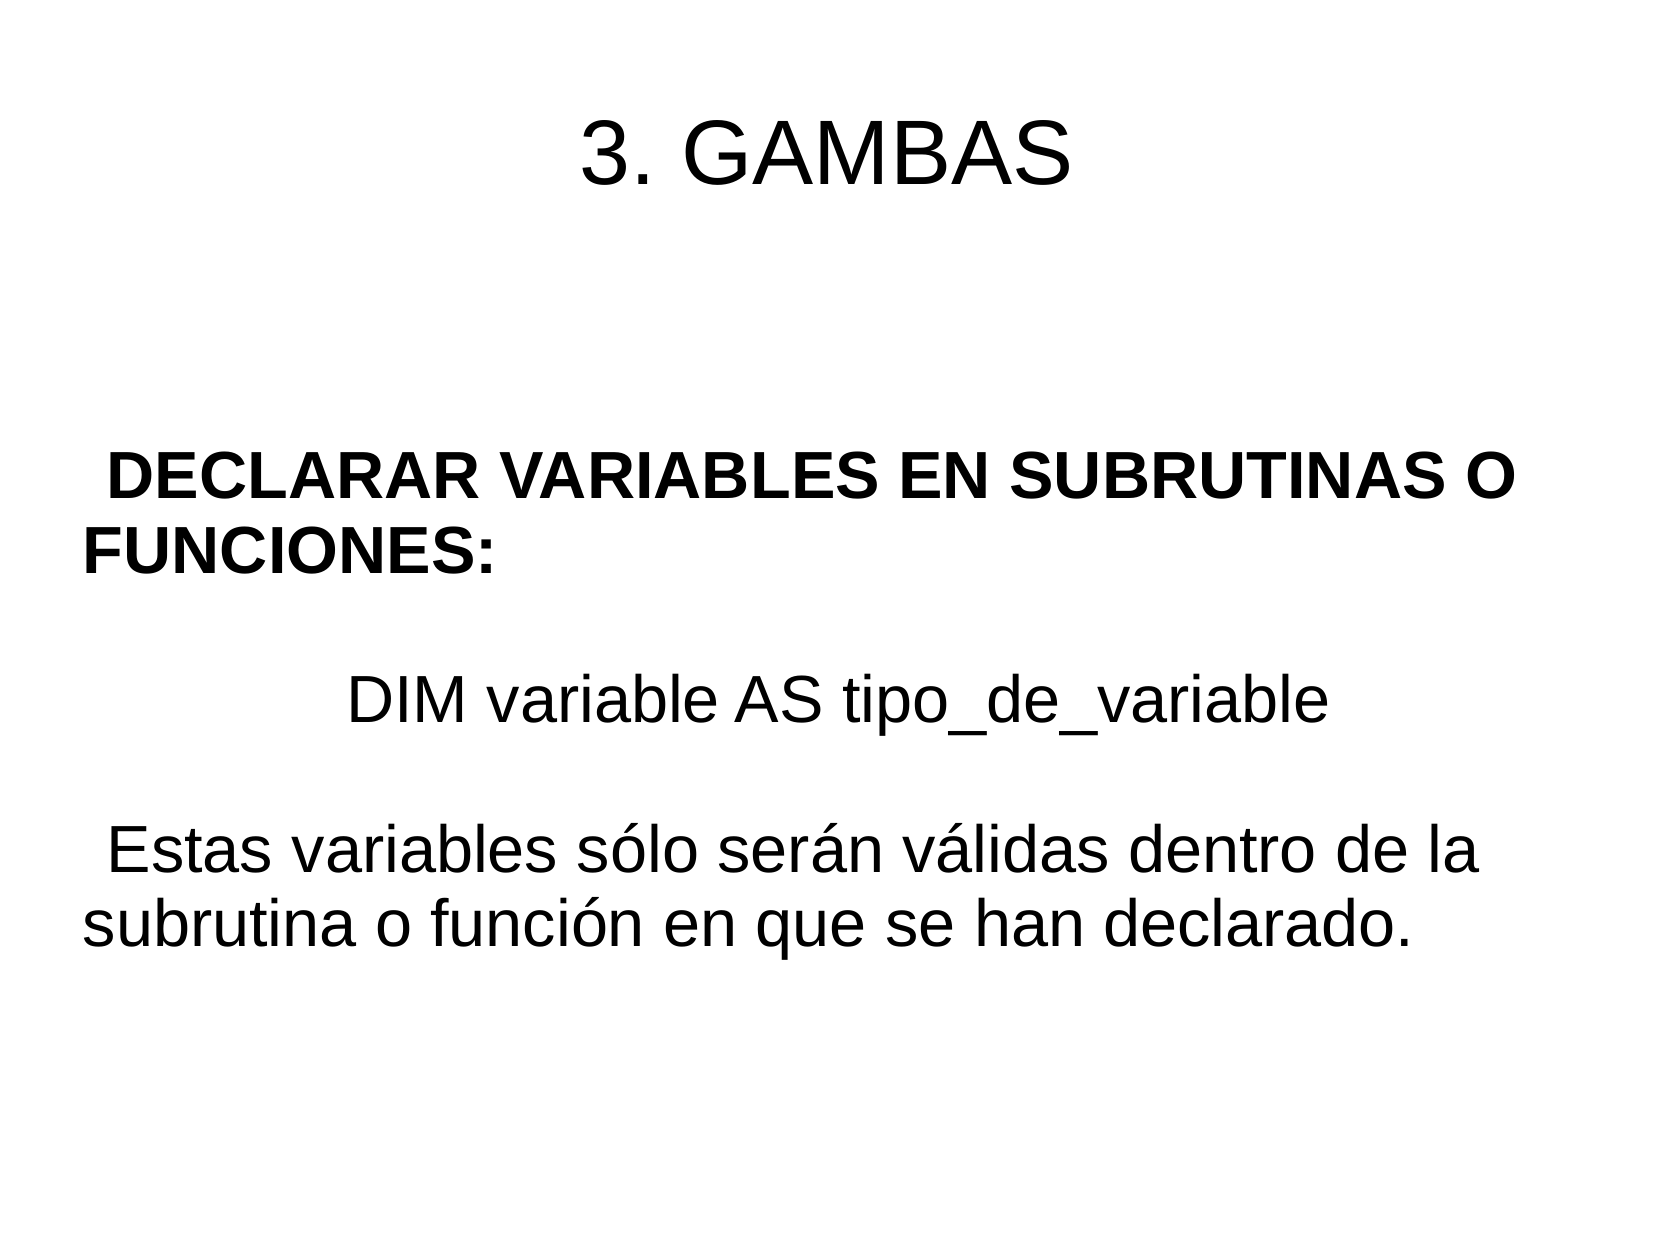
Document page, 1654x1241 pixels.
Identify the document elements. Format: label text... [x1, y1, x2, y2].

subtitle DECLARAR VARIABLES EN SUBRUTINAS O FUNCIONES: DIM variable AS tipo_de_variable Estas variables sólo serán válidas dentro de la subrutina o función en que se han declarado. [82, 290, 1571, 1109]
title 3. GAMBAS [82, 49, 1571, 257]
